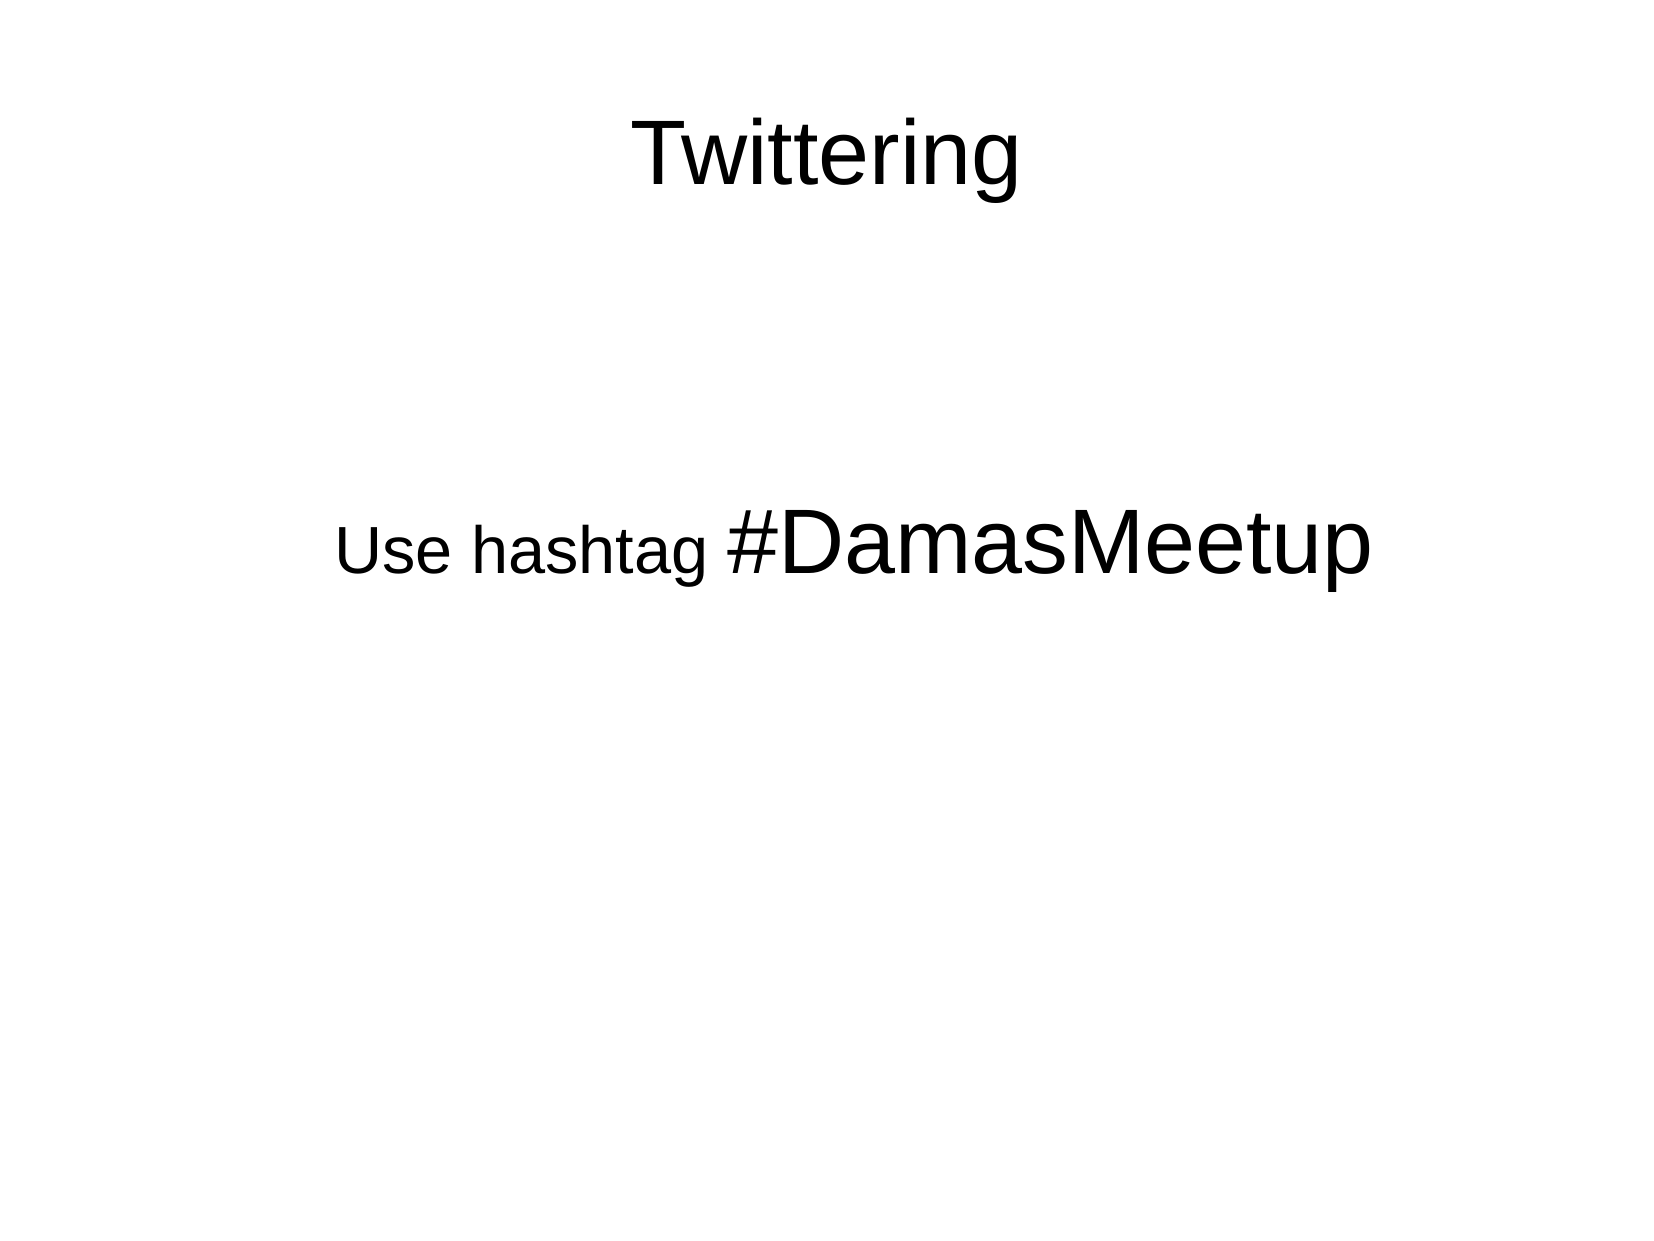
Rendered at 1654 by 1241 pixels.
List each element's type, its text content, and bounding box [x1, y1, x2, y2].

title Twittering [82, 49, 1571, 257]
list Use hashtag #DamasMeetup [75, 490, 1564, 976]
